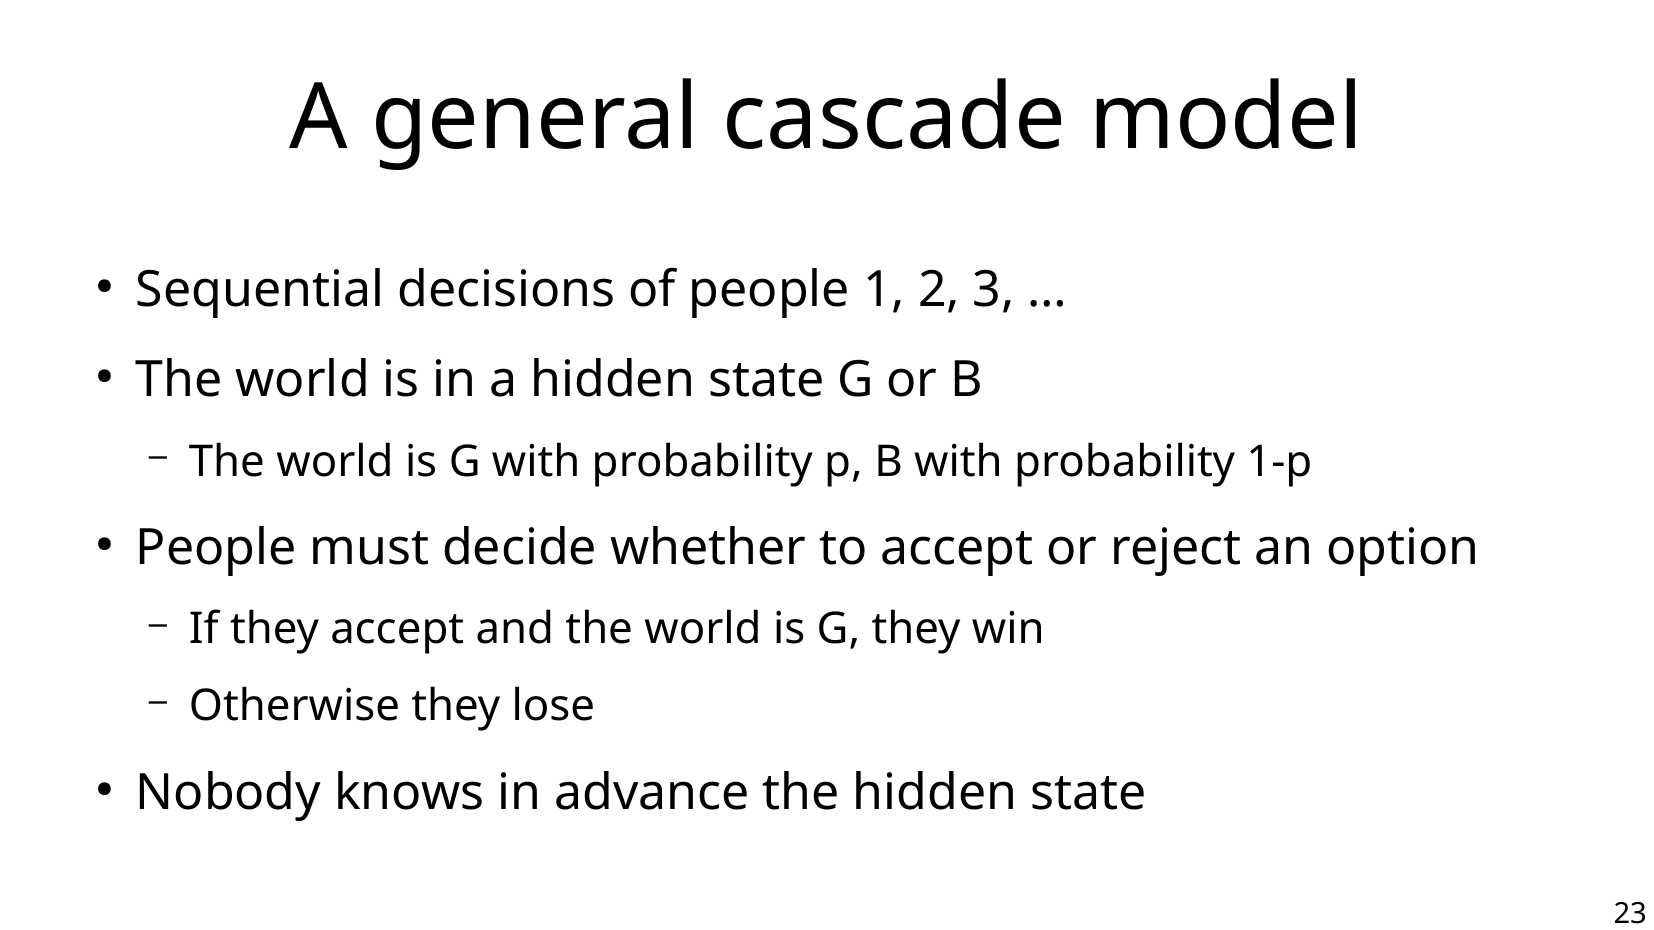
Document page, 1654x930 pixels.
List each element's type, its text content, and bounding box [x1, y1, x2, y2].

title A general cascade model [82, 1, 1571, 225]
list Sequential decisions of people 1, 2, 3, … The world is in a hidden state G or B The world is G with probability p, B with probability 1-p People must decide whether to accept or reject an option If they accept and the world is G, they win Otherwise they lose Nobody knows in advance the hidden state [82, 252, 1571, 826]
